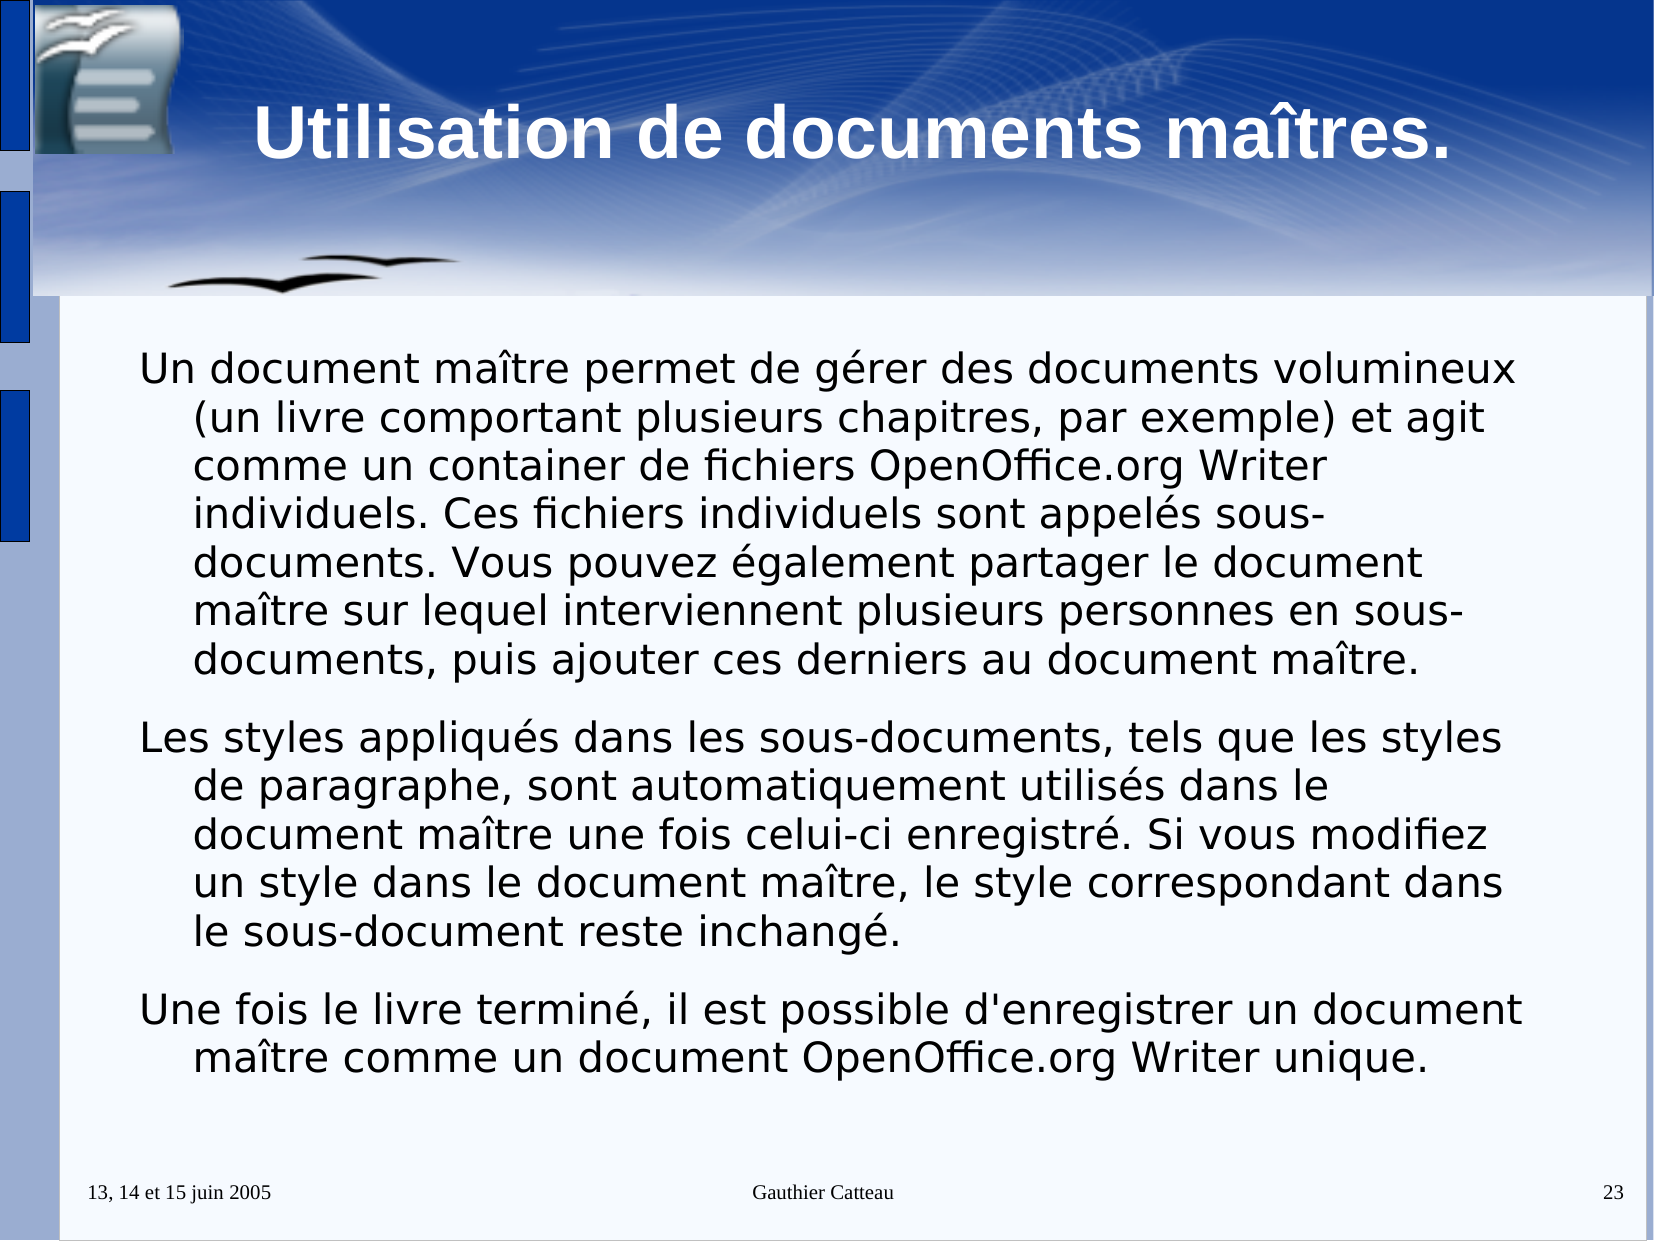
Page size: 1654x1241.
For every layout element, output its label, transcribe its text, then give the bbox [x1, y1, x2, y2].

picture [33, 0, 1654, 296]
title Utilisation de documents maîtres. [147, 29, 1560, 237]
list Un document maître permet de gérer des documents volumineux (un livre comportant plusieurs chapitres, par exemple) et agit comme un container de fichiers OpenOffice.org Writer individuels. Ces fichiers individuels sont appelés sous-documents. Vous pouvez également partager le document maître sur lequel interviennent plusieurs personnes en sous-documents, puis ajouter ces derniers au document maître. Les styles appliqués dans les sous-documents, tels que les styles de paragraphe, sont automatiquement utilisés dans le document maître une fois celui-ci enregistré. Si vous modifiez un style dans le document maître, le style correspondant dans le sous-document reste inchangé. Une fois le livre terminé, il est possible d'enregistrer un document maître comme un document OpenOffice.org Writer unique. [121, 344, 1534, 1180]
